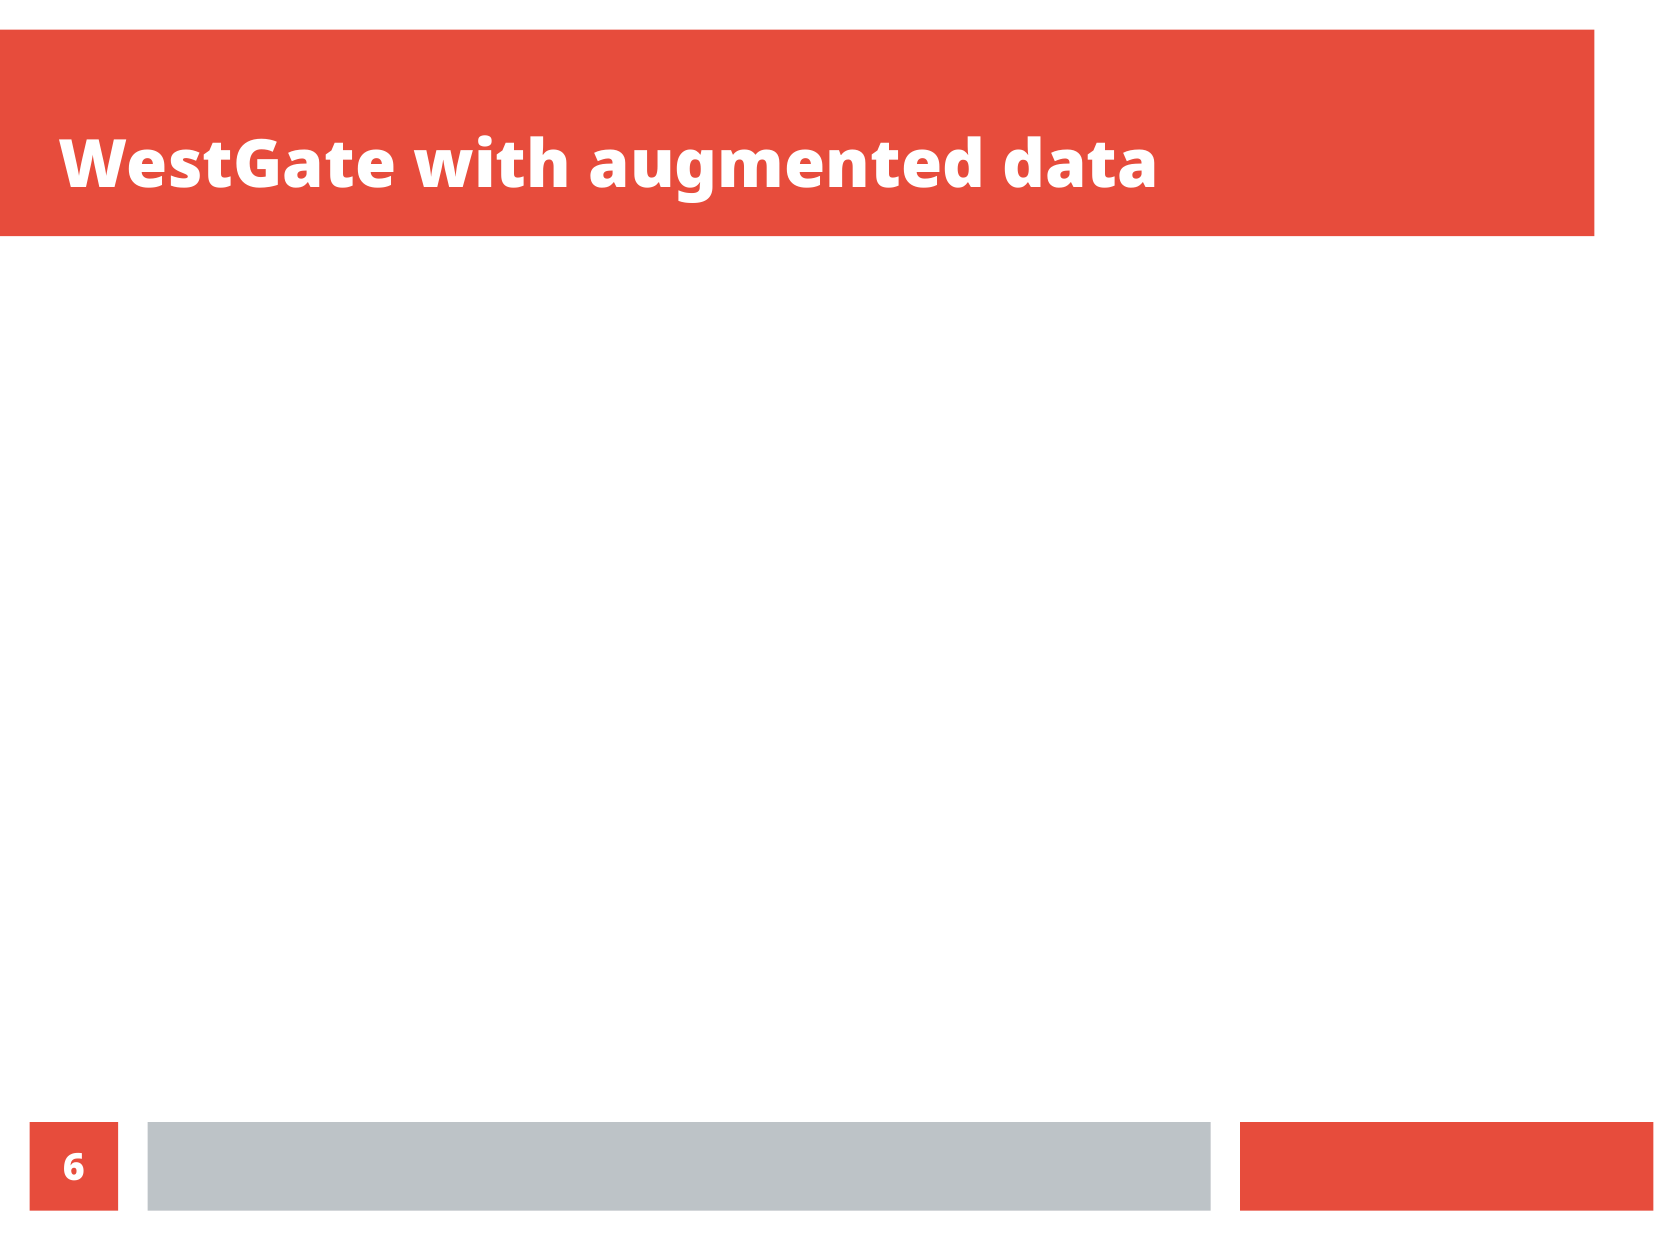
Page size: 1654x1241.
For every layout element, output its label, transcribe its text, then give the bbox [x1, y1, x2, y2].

title WestGate with augmented data [59, 59, 1595, 207]
